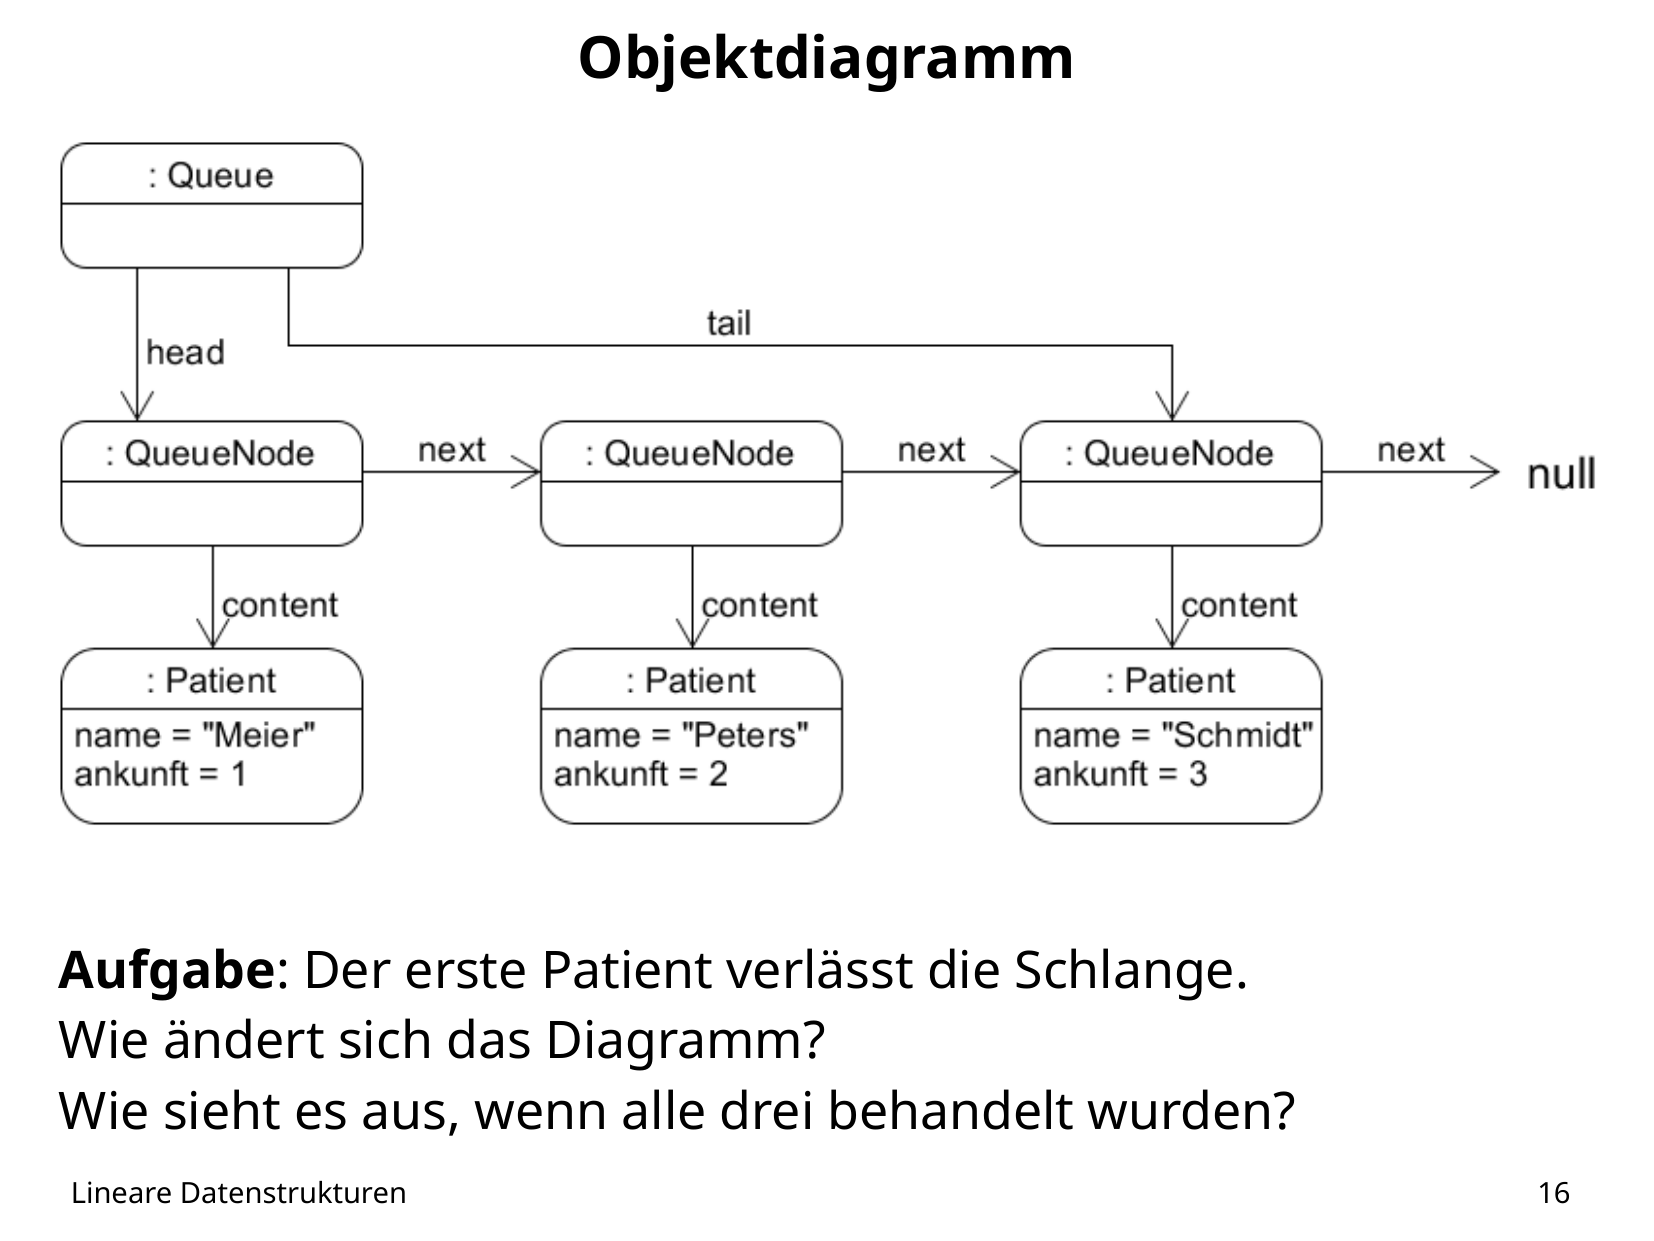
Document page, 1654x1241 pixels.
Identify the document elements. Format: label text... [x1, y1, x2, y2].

title Objektdiagramm [0, 5, 1654, 107]
list Aufgabe: Der erste Patient verlässt die Schlange. Wie ändert sich das Diagramm? Wie sieht es aus, wenn alle drei behandelt wurden? [59, 933, 1630, 1146]
picture [59, 141, 1597, 827]
